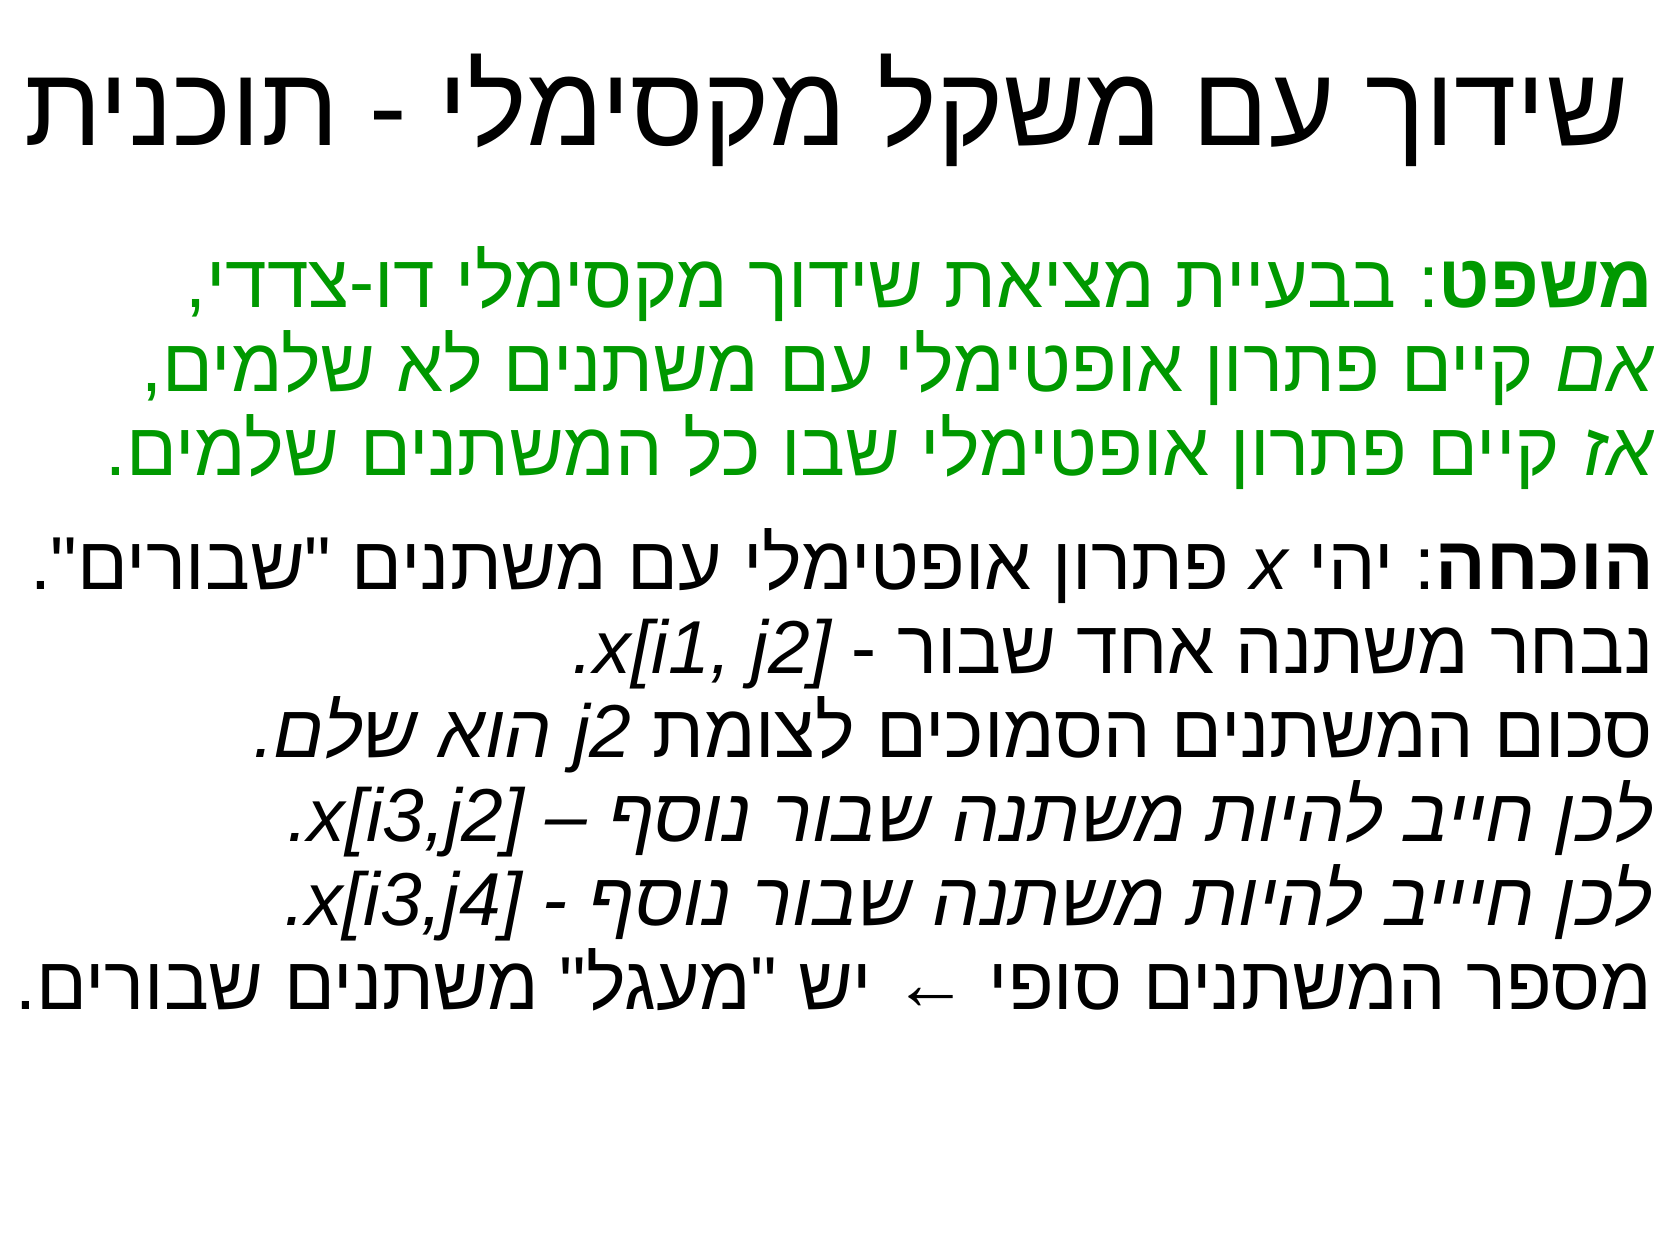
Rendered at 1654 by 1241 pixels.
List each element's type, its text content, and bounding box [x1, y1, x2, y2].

title שידוך עם משקל מקסימלי - תוכנית [0, 0, 1654, 213]
list משפט: בבעיית מציאת שידוך מקסימלי דו-צדדי, אם קיים פתרון אופטימלי עם משתנים לא שלמים, אז קיים פתרון אופטימלי שבו כל המשתנים שלמים. הוכחה: יהי x פתרון אופטימלי עם משתנים "שבורים". נבחר משתנה אחד שבור - x[i1, j2]. סכום המשתנים הסמוכים לצומת j2 הוא שלם. לכן חייב להיות משתנה שבור נוסף – x[i3,j2]. לכן חיייב להיות משתנה שבור נוסף - x[i3,j4]. מספר המשתנים סופי ← יש "מעגל" משתנים שבורים. [0, 240, 1654, 1171]
